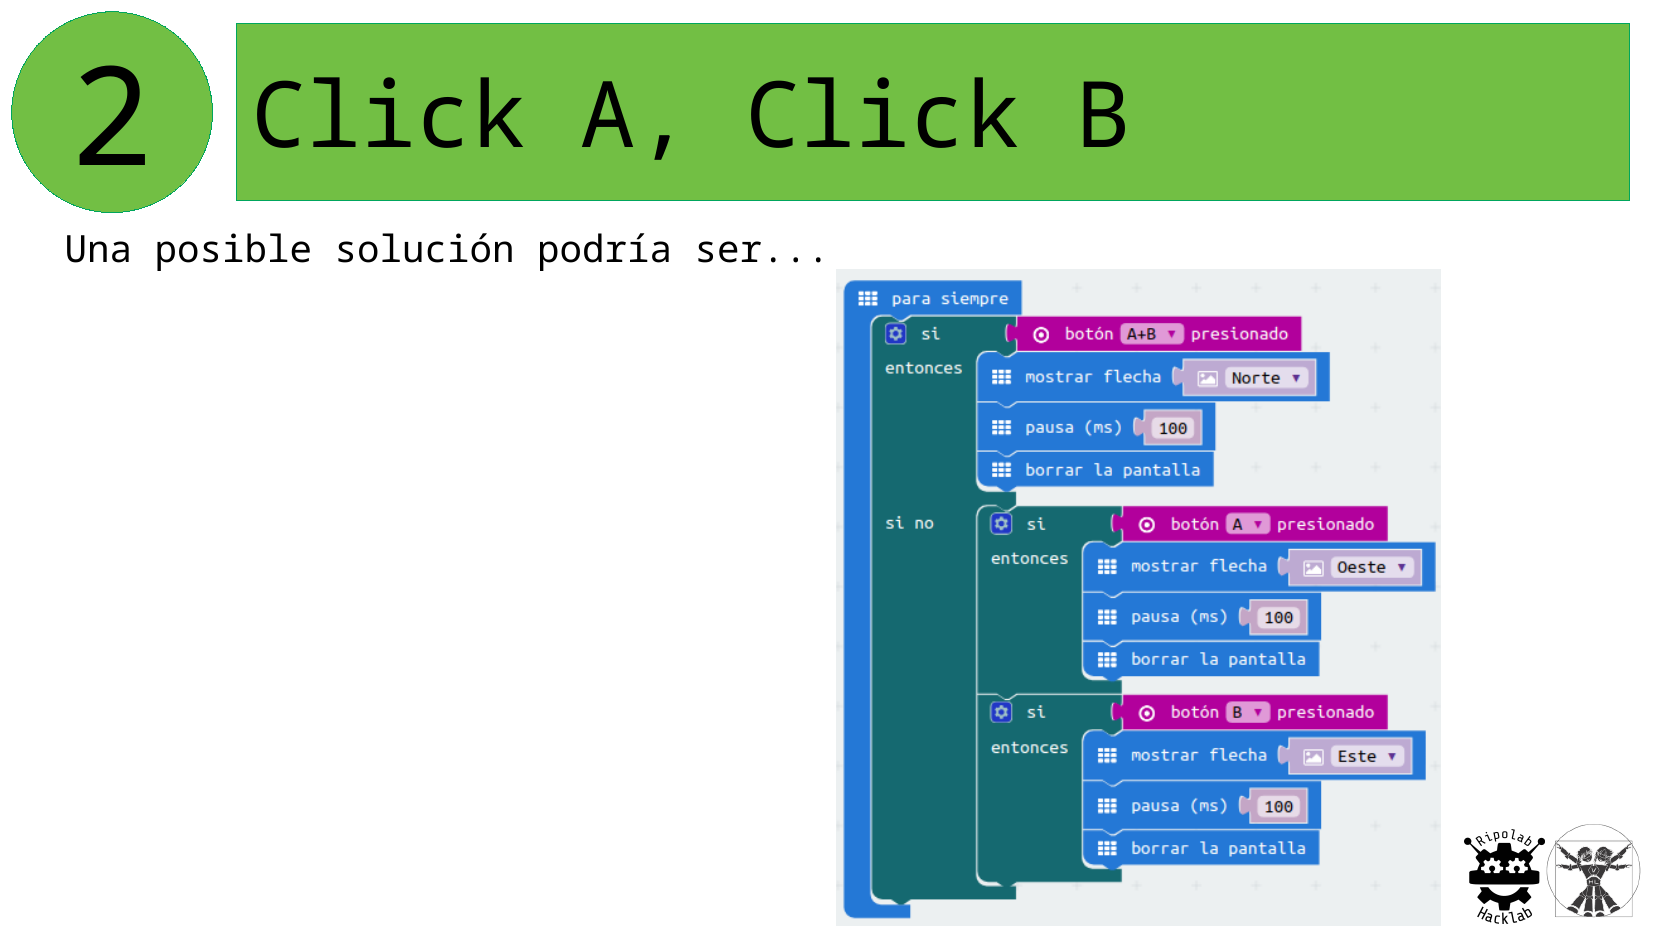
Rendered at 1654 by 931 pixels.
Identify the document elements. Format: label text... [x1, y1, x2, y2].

picture [836, 269, 1441, 926]
text_box Una posible solución podría ser... [49, 215, 1629, 323]
picture [1464, 820, 1642, 924]
text_box Click A, Click B [236, 23, 1630, 201]
text_box 2 [11, 11, 213, 213]
